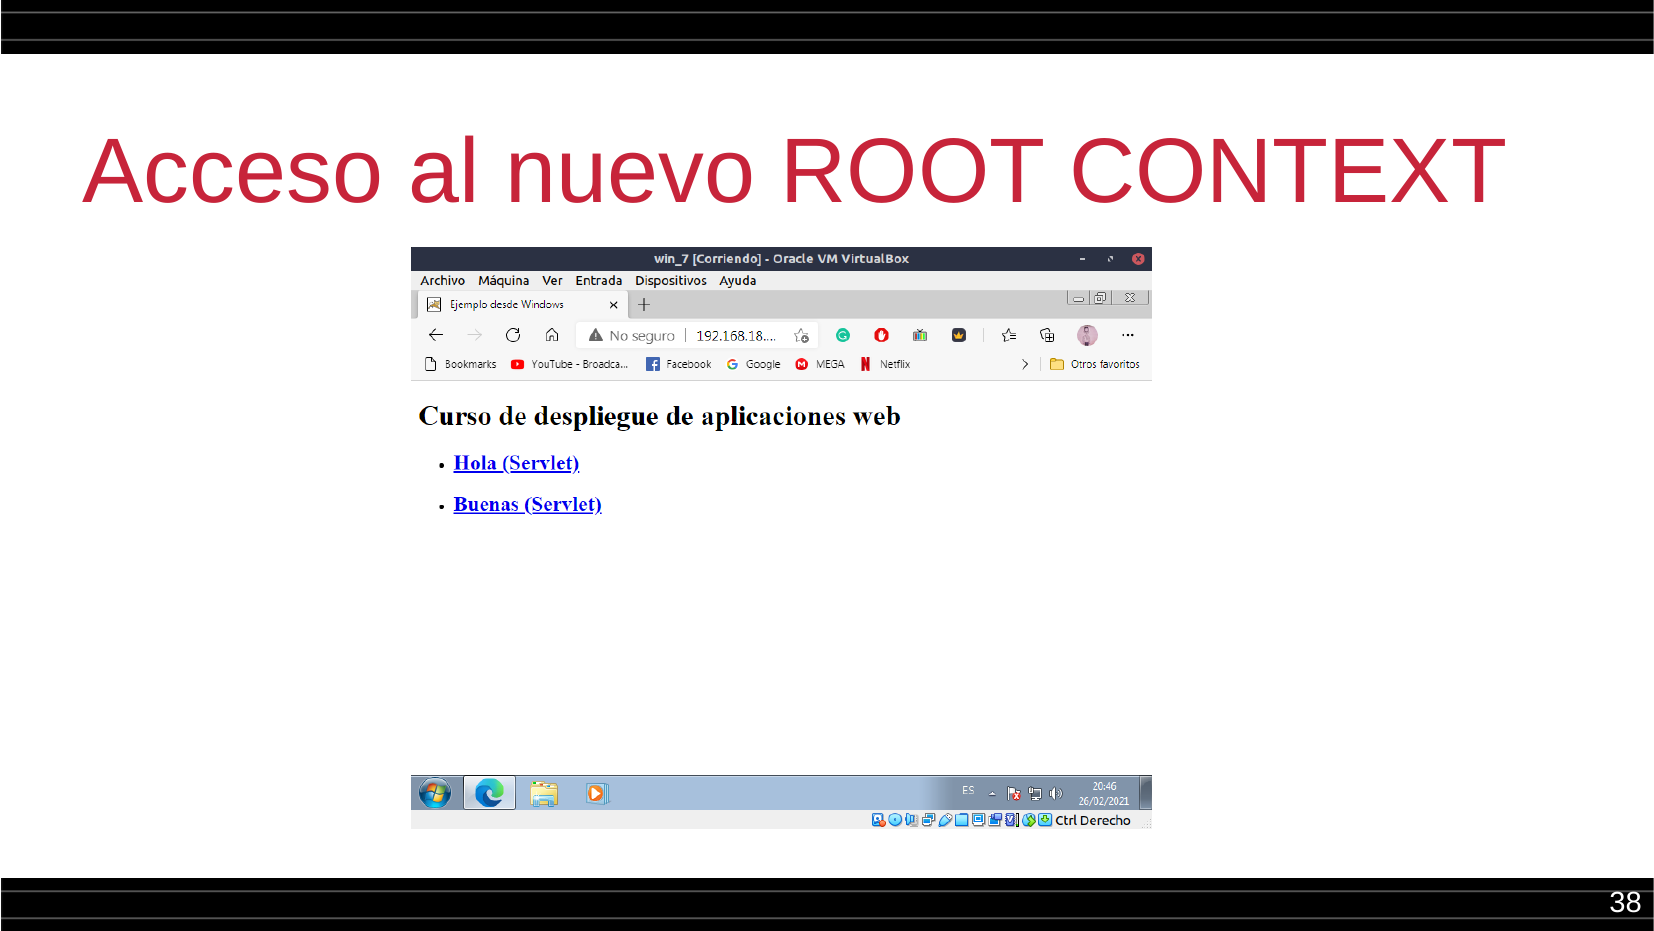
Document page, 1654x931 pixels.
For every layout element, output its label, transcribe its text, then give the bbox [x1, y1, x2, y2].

picture [411, 247, 1152, 830]
picture [1, 878, 1654, 931]
title Acceso al nuevo ROOT CONTEXT [82, 92, 1571, 249]
picture [1, 0, 1654, 54]
